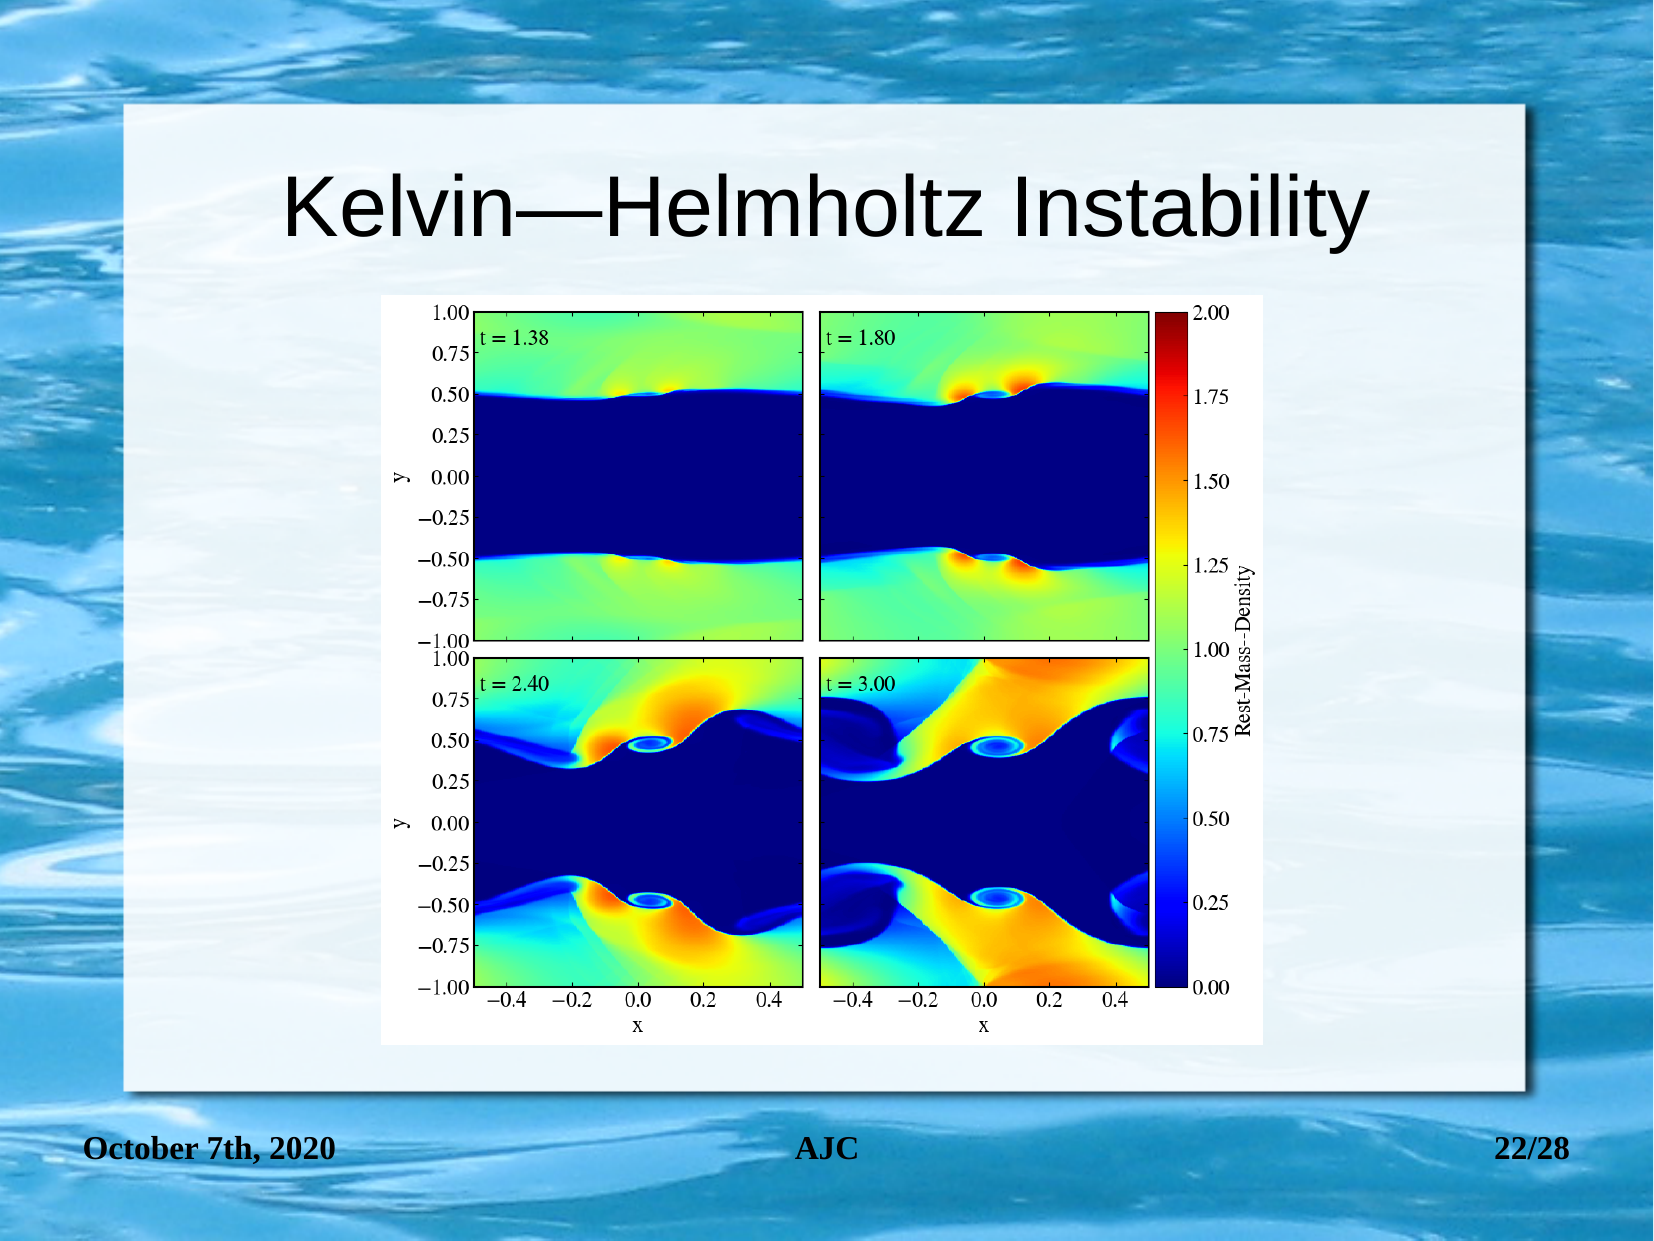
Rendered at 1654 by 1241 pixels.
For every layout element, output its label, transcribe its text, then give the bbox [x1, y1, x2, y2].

picture [0, 0, 1654, 1241]
title Kelvin—Helmholtz Instability [147, 118, 1506, 296]
